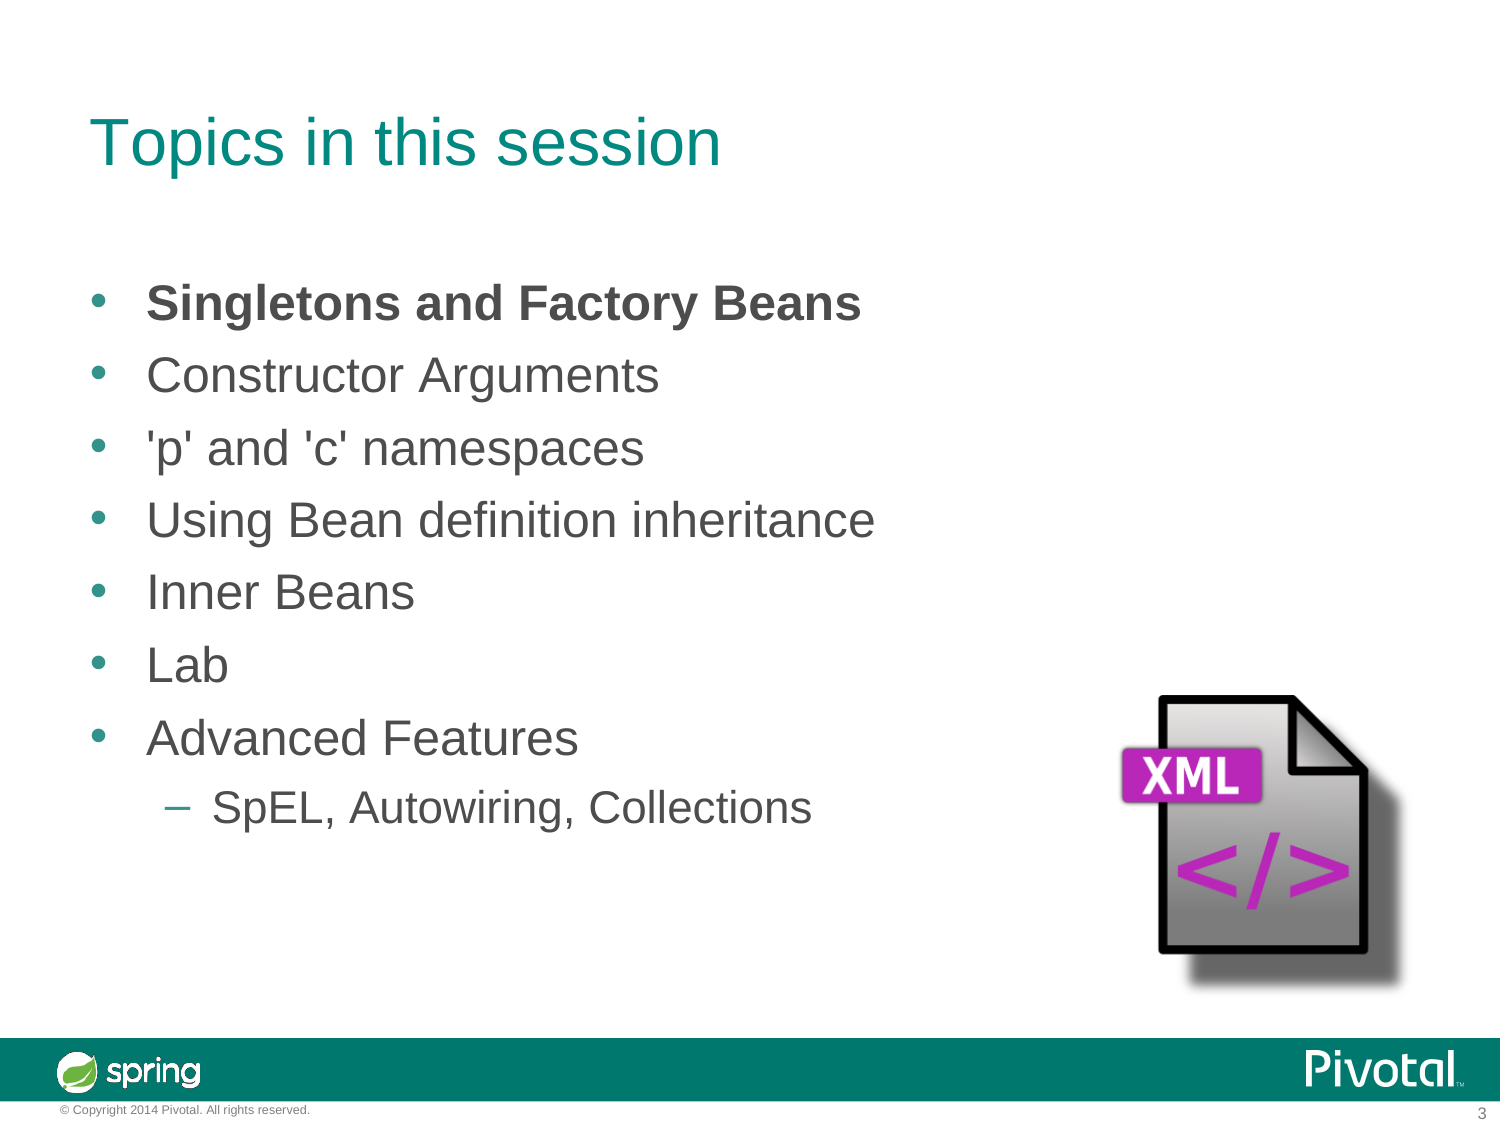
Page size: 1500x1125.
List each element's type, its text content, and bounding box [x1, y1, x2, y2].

list Singletons and Factory Beans Constructor Arguments 'p' and 'c' namespaces Using Bean definition inheritance Inner Beans Lab Advanced Features SpEL, Autowiring, Collections [75, 262, 1426, 1005]
title Topics in this session [75, 45, 1426, 233]
picture [32, 1041, 210, 1103]
picture [1306, 1050, 1464, 1087]
picture [1117, 695, 1413, 999]
